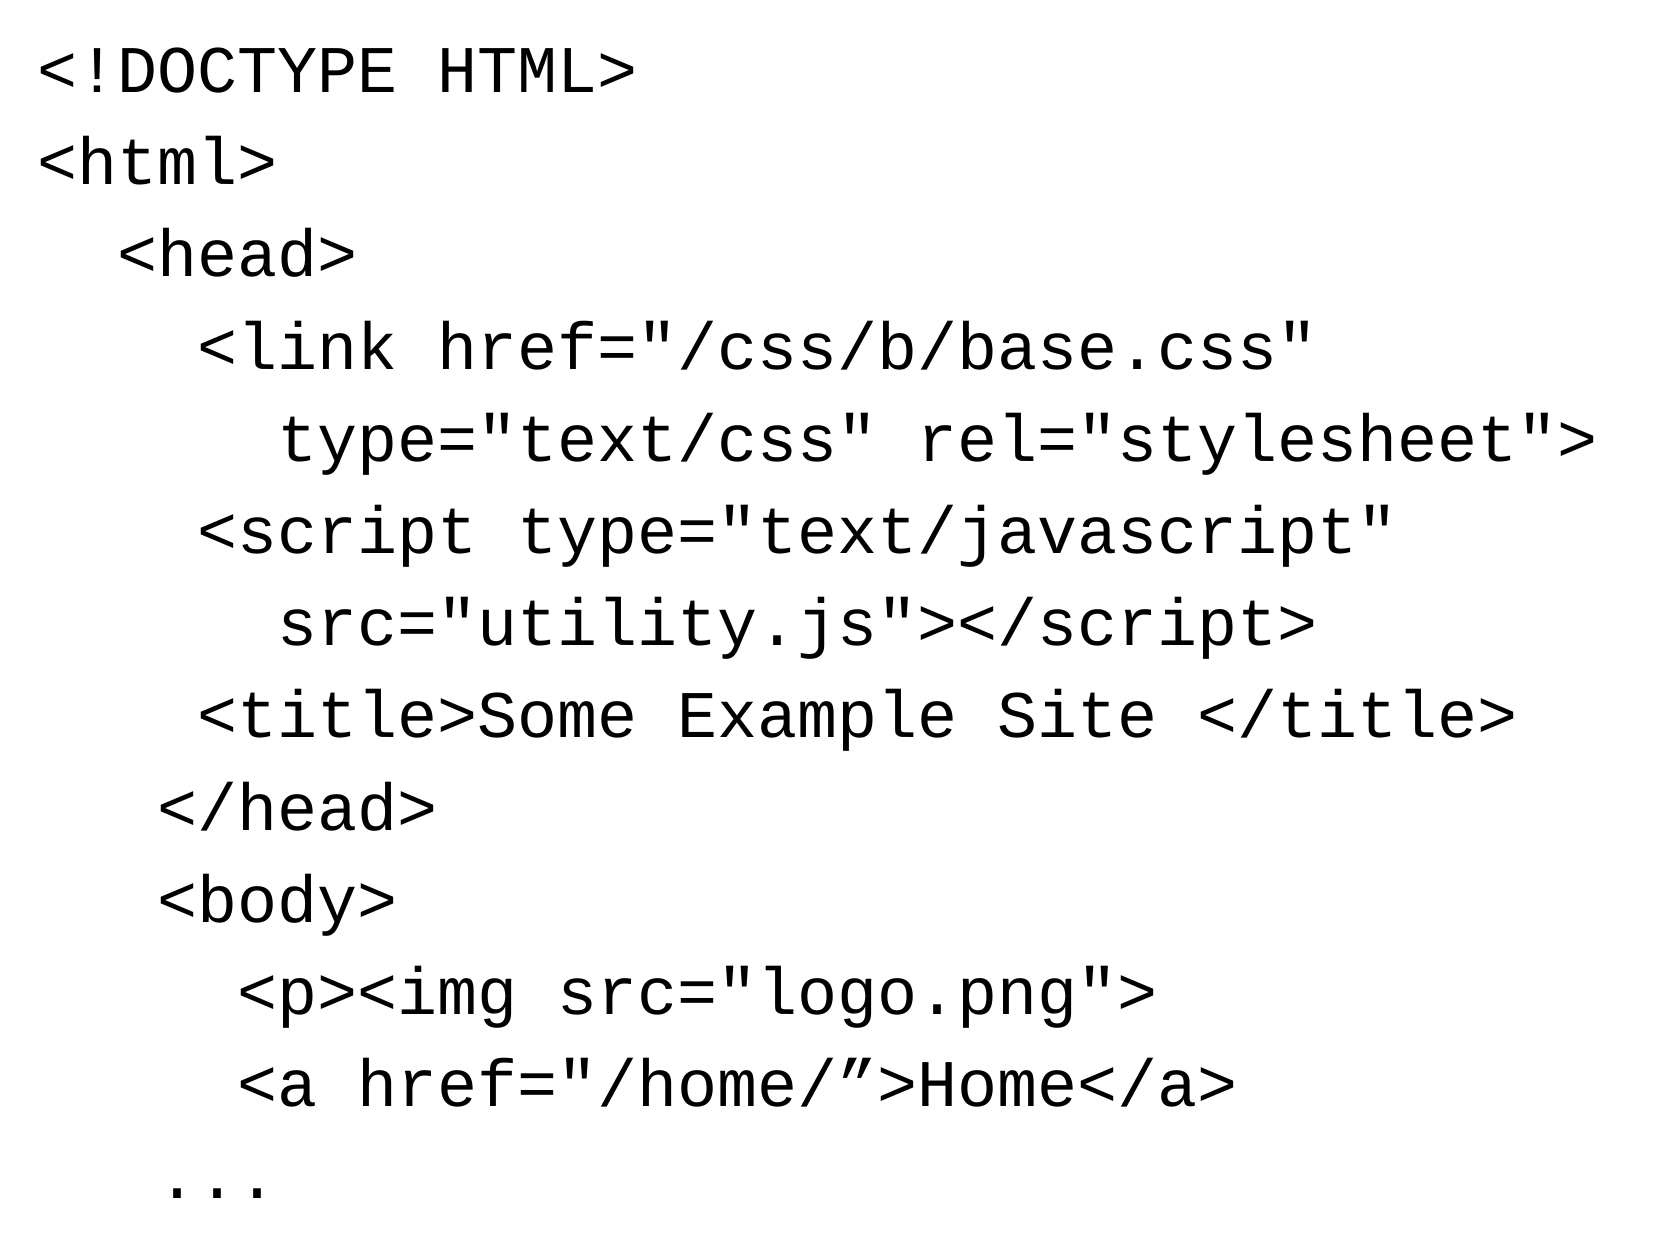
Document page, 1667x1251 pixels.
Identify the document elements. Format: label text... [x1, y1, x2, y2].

text_box <!DOCTYPE HTML> <html> <head> <link href="/css/b/base.css" type="text/css" rel="stylesheet"> <script type="text/javascript" src="utility.js"></script> <title>Some Example Site </title> </head> <body> <p><img src="logo.png"> <a href="/home/”>Home</a> ... [37, 36, 1613, 1219]
